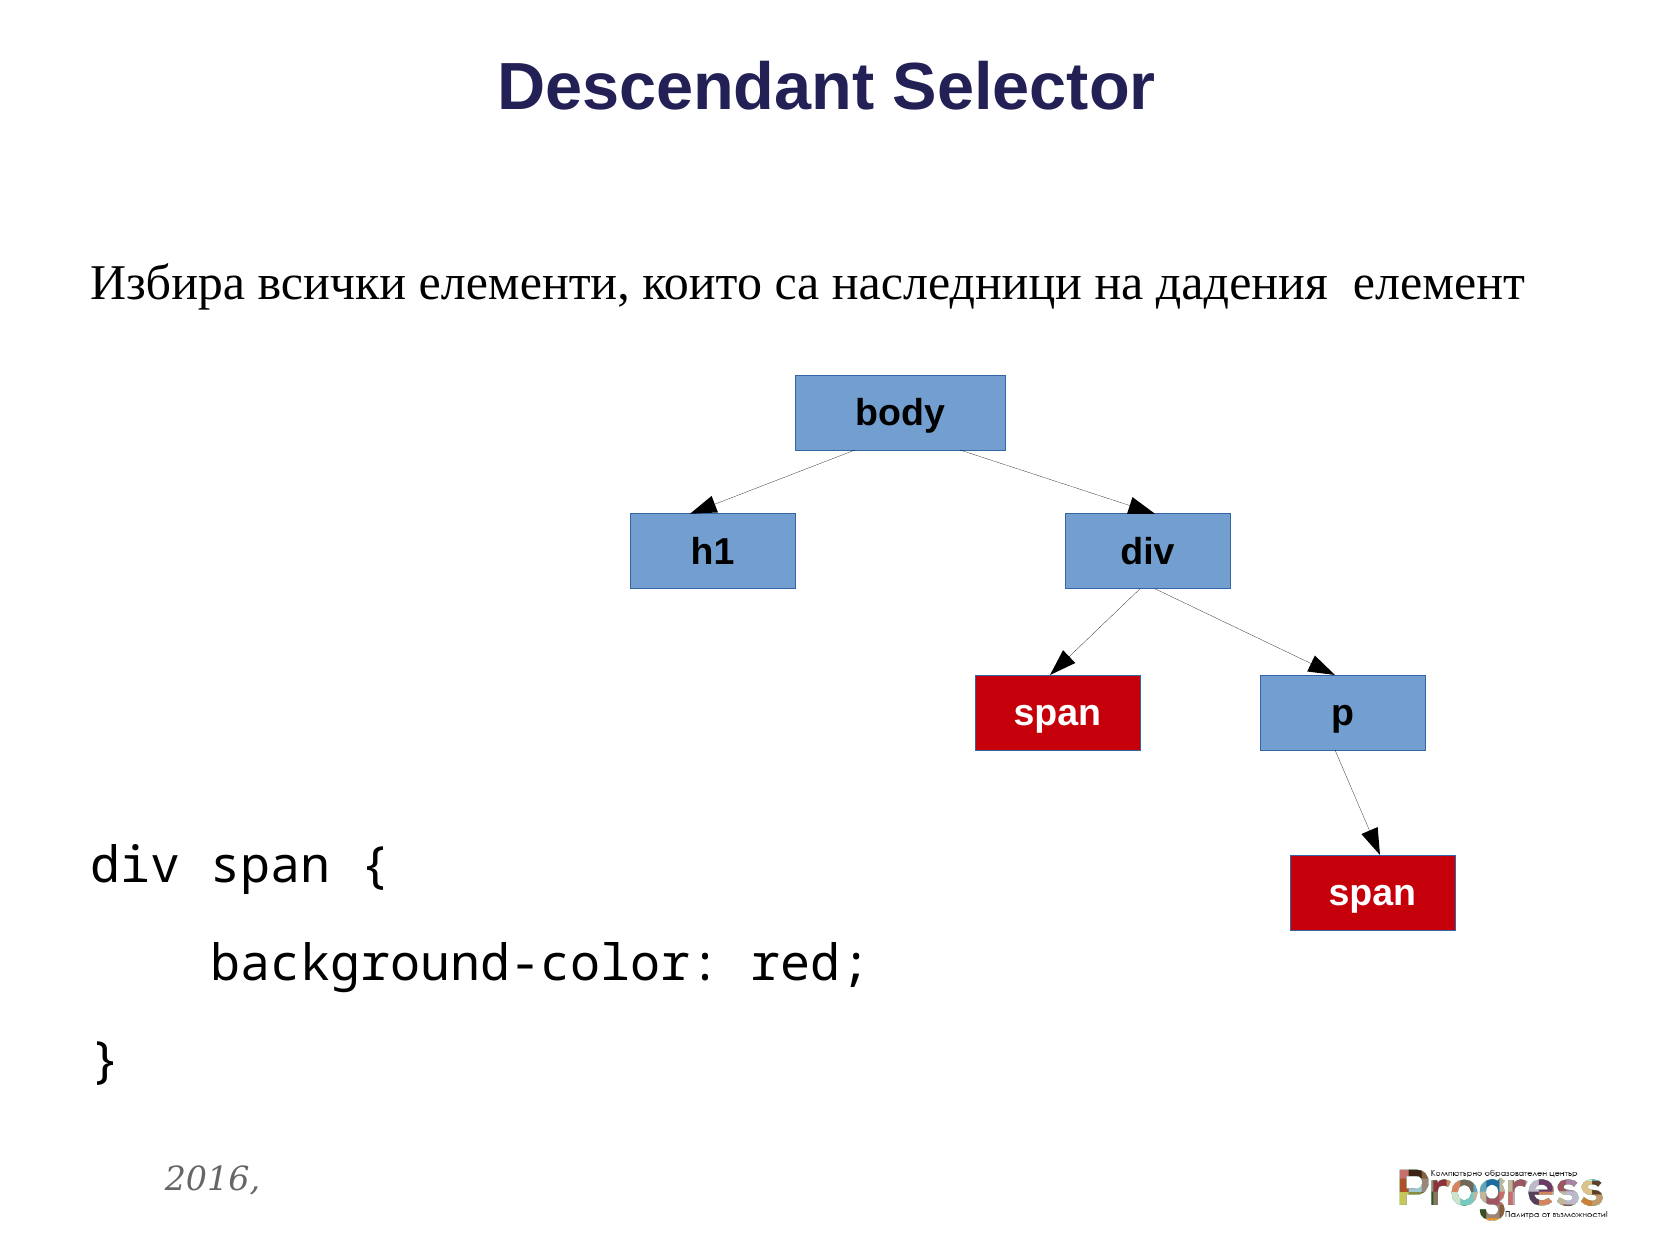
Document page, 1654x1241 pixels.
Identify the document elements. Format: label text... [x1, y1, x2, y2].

text_box span [1290, 855, 1456, 931]
list Избира всички елементи, които са наследници на дадения елемент div span { background-color: red; } [90, 255, 1531, 1141]
text_box body [795, 375, 1006, 451]
text_box span [975, 675, 1141, 751]
text_box div [1065, 513, 1231, 589]
text_box p [1260, 675, 1426, 751]
text_box h1 [630, 513, 796, 589]
picture [1399, 1168, 1613, 1221]
title Descendant Selector [82, 48, 1571, 199]
text_box 2016, Ива Е. Попова [150, 1152, 586, 1201]
